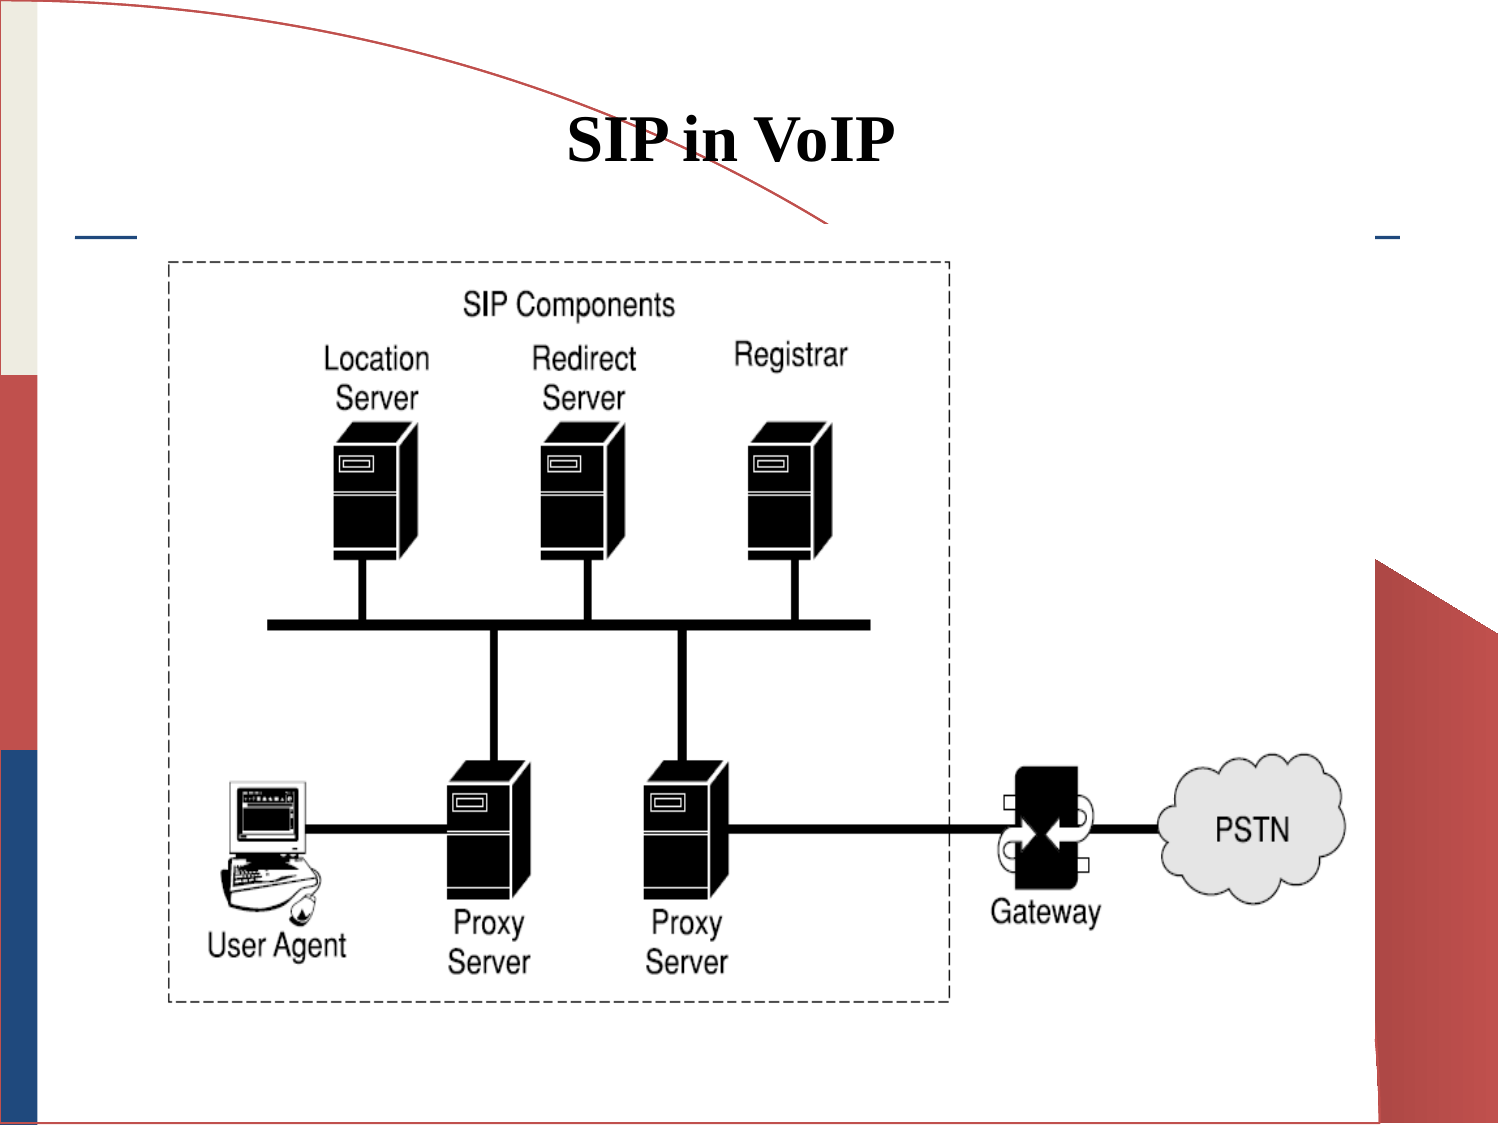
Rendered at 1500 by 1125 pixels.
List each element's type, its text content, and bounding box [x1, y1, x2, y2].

text_box SIP in VoIP [62, 87, 1400, 183]
picture [137, 224, 1375, 1039]
